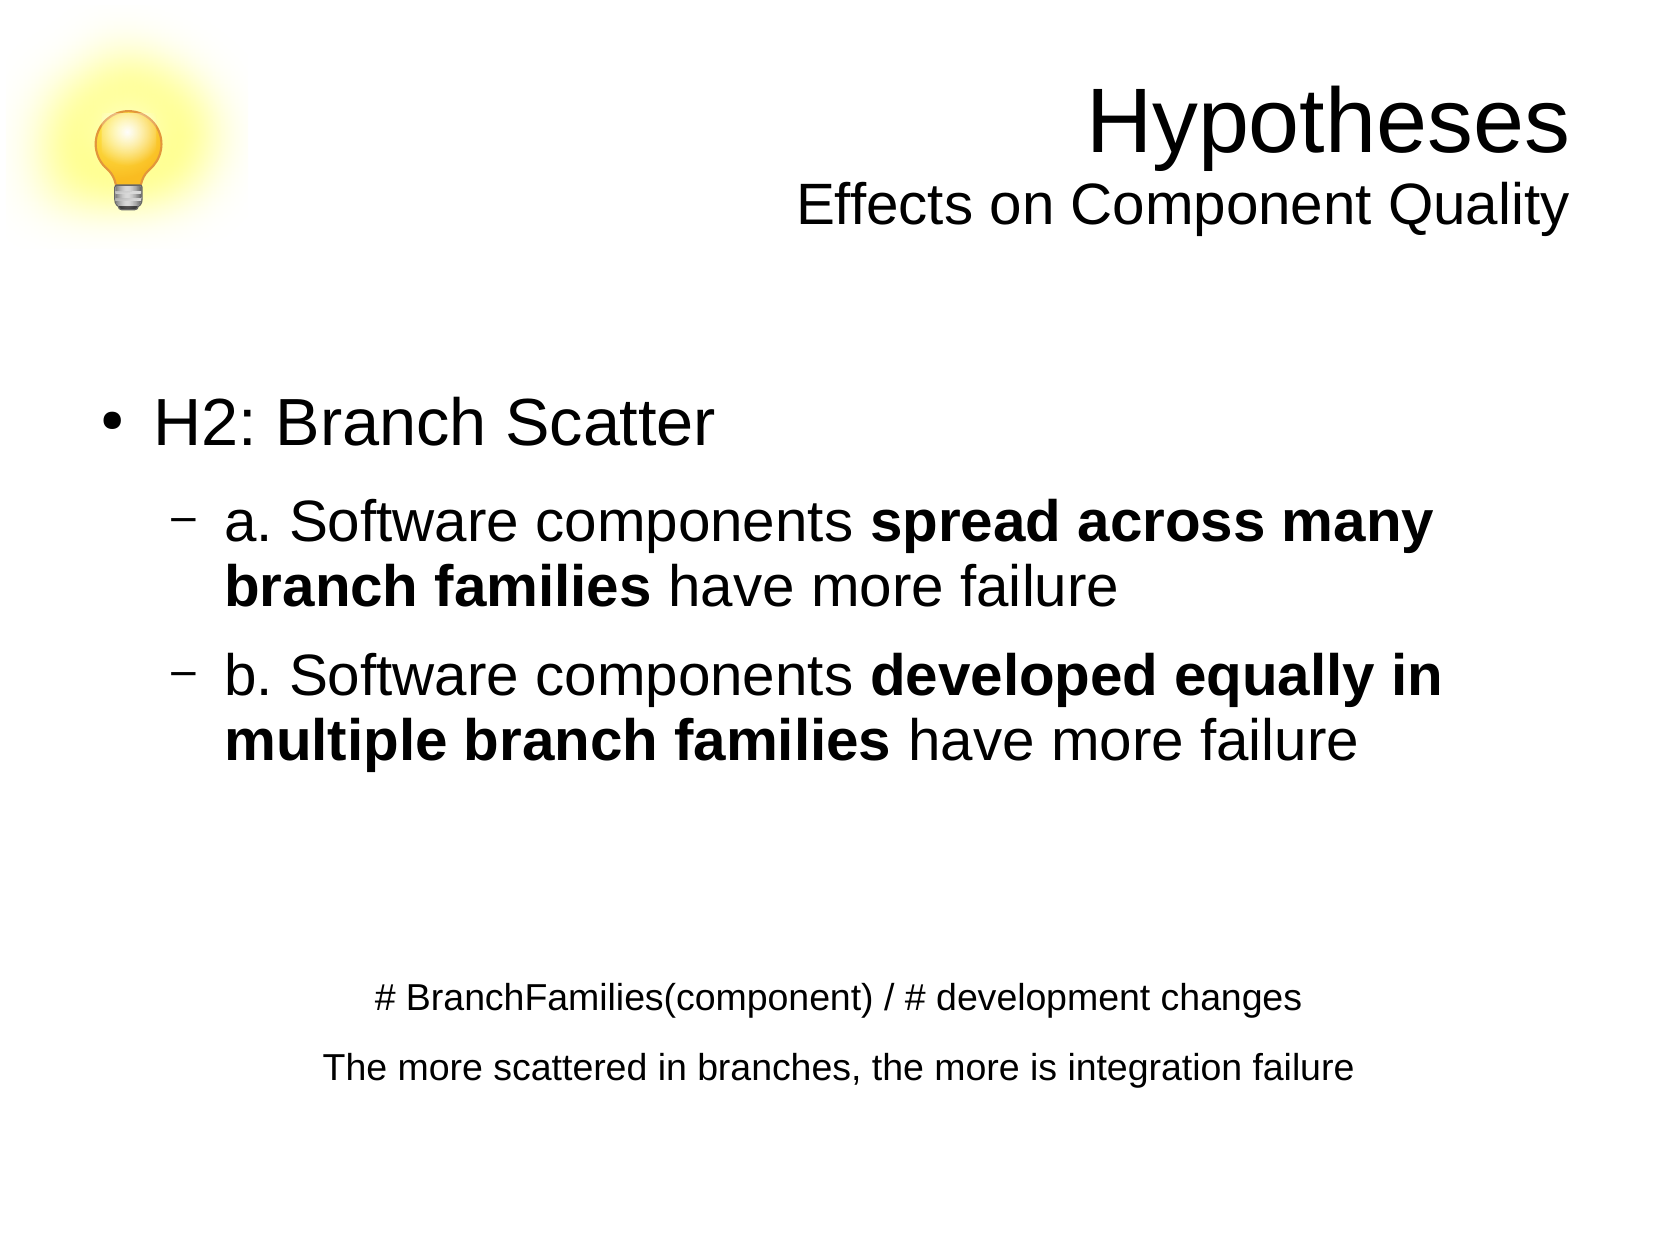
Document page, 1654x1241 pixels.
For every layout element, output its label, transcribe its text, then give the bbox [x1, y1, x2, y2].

list H2: Branch Scatter a. Software components spread across many branch families have more failure b. Software components developed equally in multiple branch families have more failure [82, 384, 1571, 851]
text_box The more scattered in branches, the more is integration failure [283, 1039, 1394, 1097]
title Hypotheses Effects on Component Quality [82, 49, 1571, 257]
picture [5, 5, 249, 249]
text_box # BranchFamilies(component) / # development changes [271, 968, 1406, 1026]
